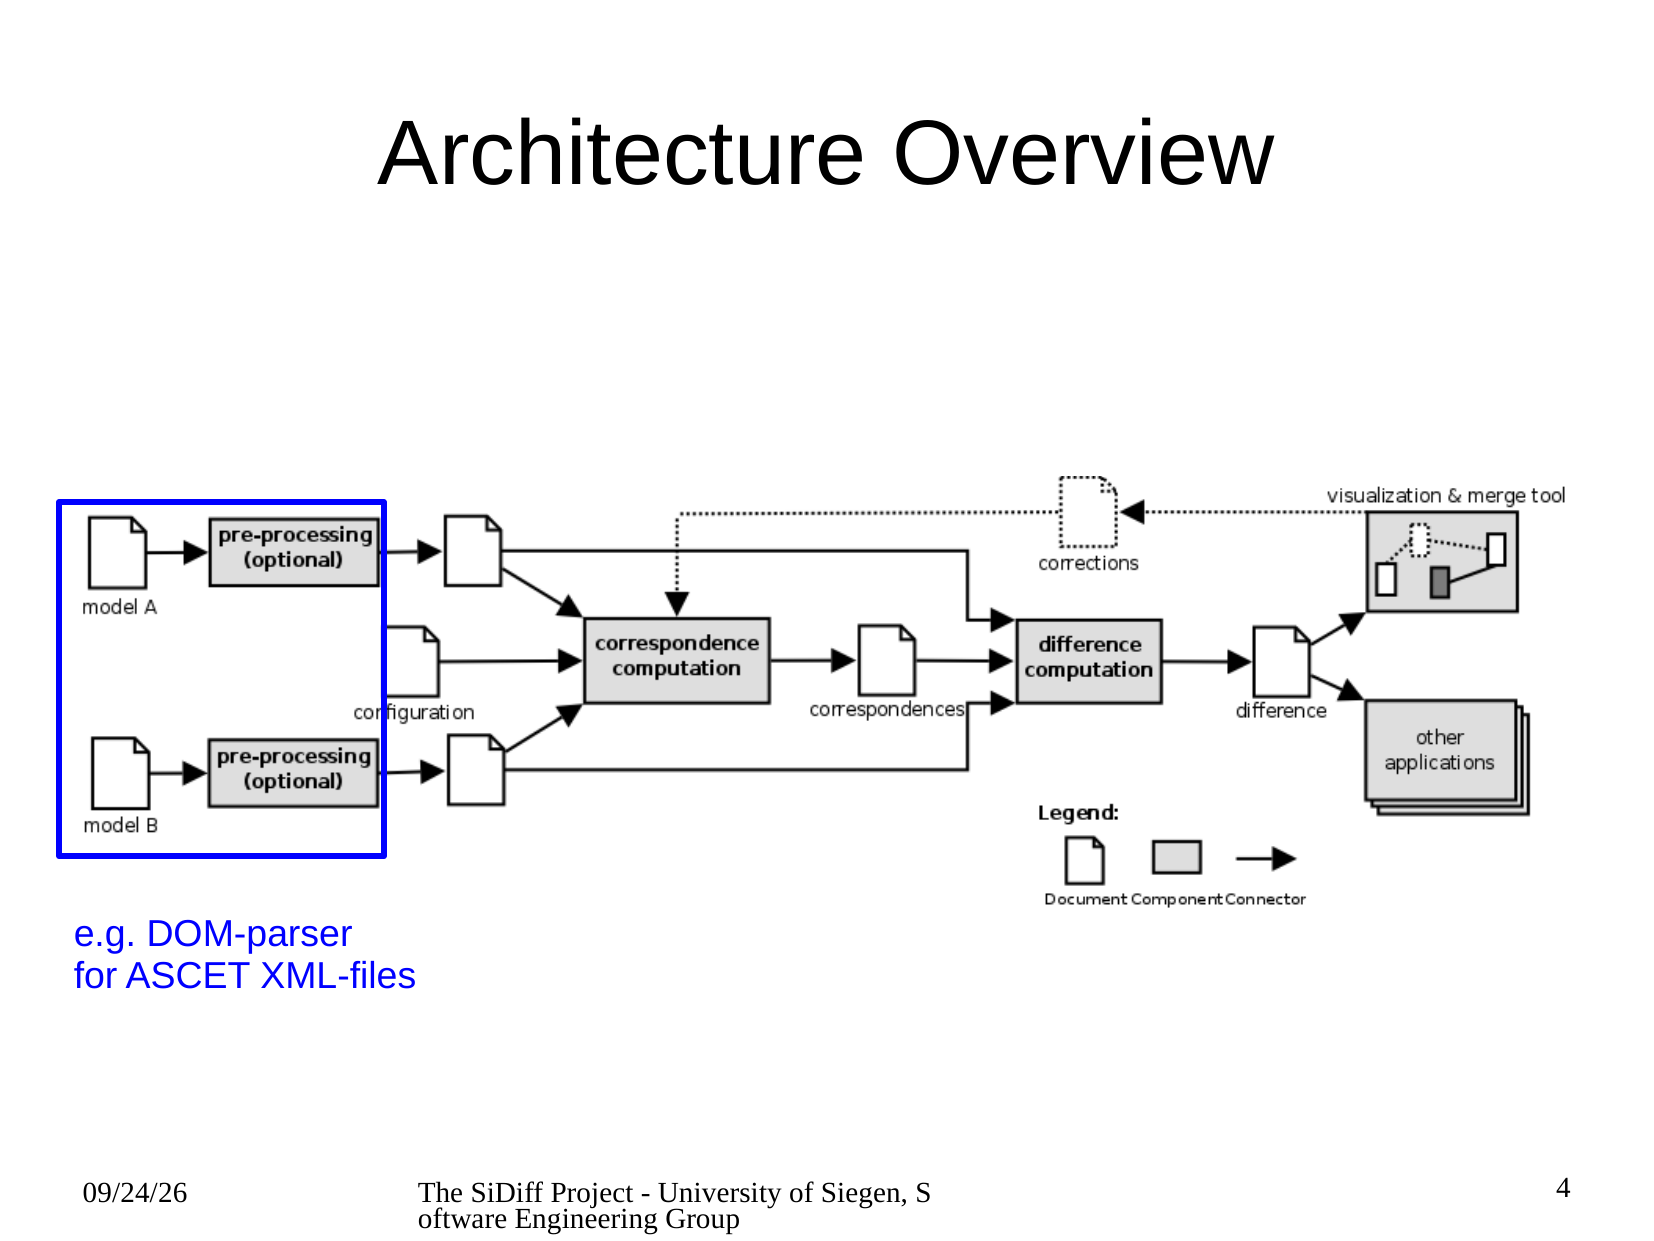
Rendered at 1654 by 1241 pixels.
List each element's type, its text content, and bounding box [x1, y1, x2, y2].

picture [82, 505, 381, 853]
title Architecture Overview [82, 49, 1571, 257]
picture [82, 476, 1571, 922]
text_box e.g. DOM-parser for ASCET XML-files [59, 905, 502, 1004]
